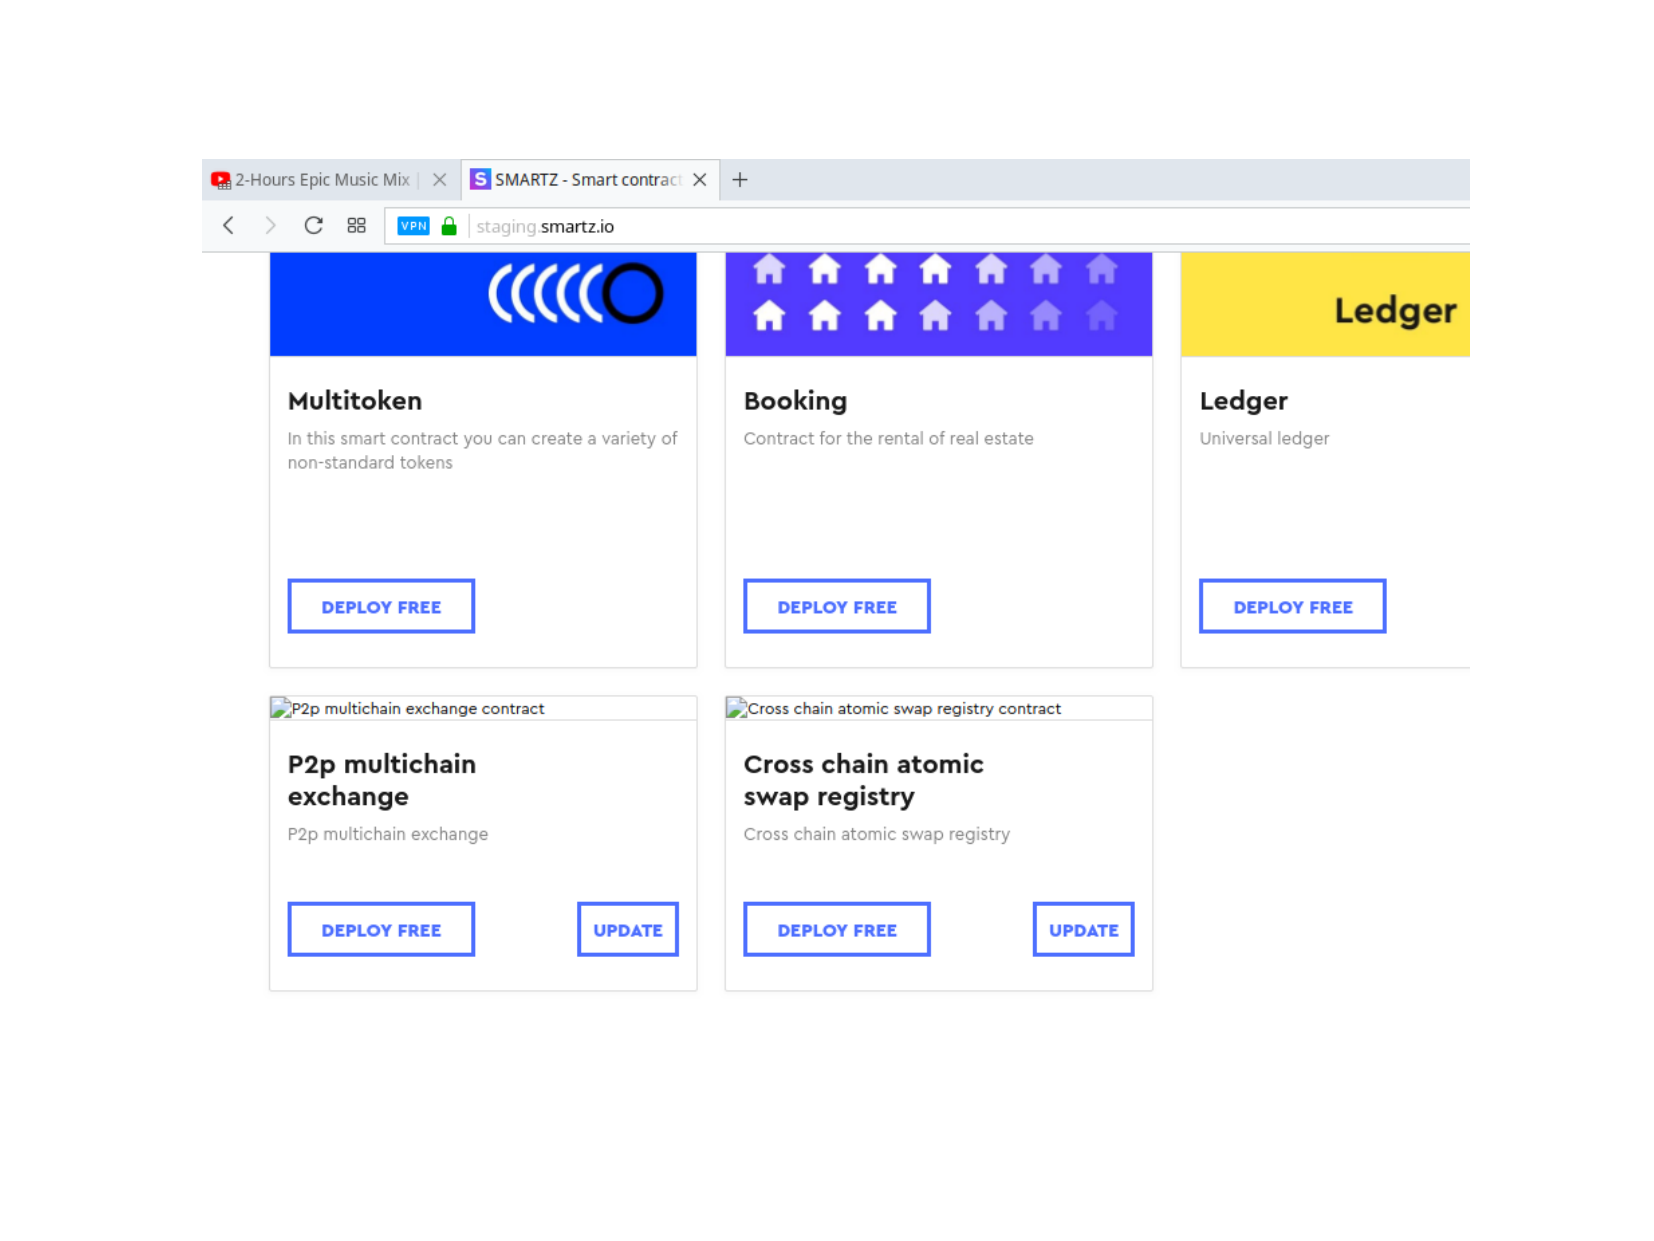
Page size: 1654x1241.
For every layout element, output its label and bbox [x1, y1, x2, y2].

picture [202, 159, 1470, 1091]
